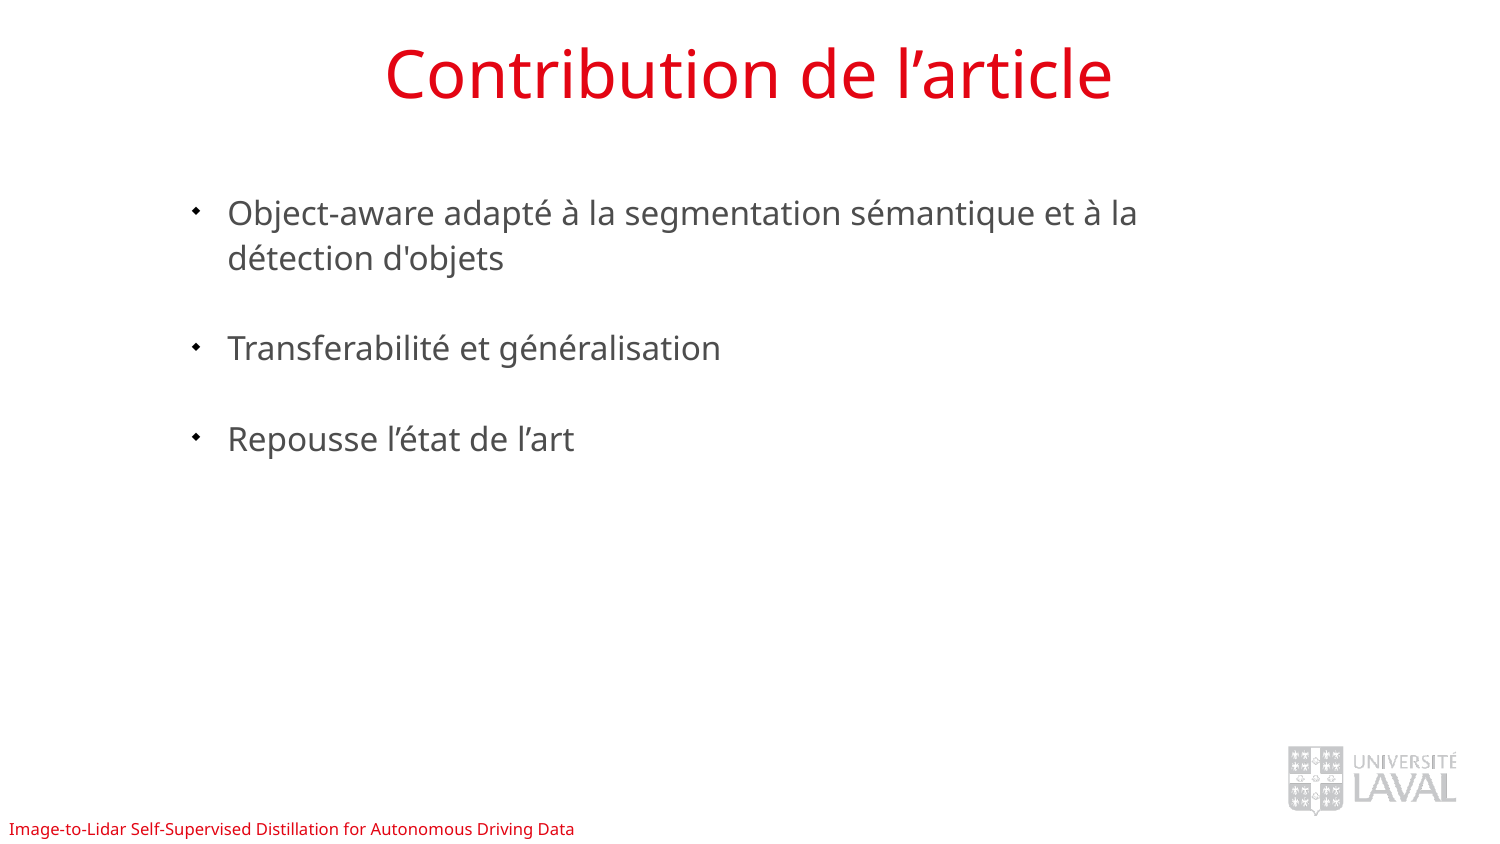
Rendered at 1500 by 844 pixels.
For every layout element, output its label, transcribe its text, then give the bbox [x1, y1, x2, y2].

text_box Object-aware adapté à la segmentation sémantique et à la détection d'objets Transferabilité et généralisation Repousse l’état de l’art [177, 182, 1217, 428]
title Contribution de l’article [0, 40, 1500, 142]
title Image-to-Lidar Self-Supervised Distillation for Autonomous Driving Data [9, 821, 1135, 839]
